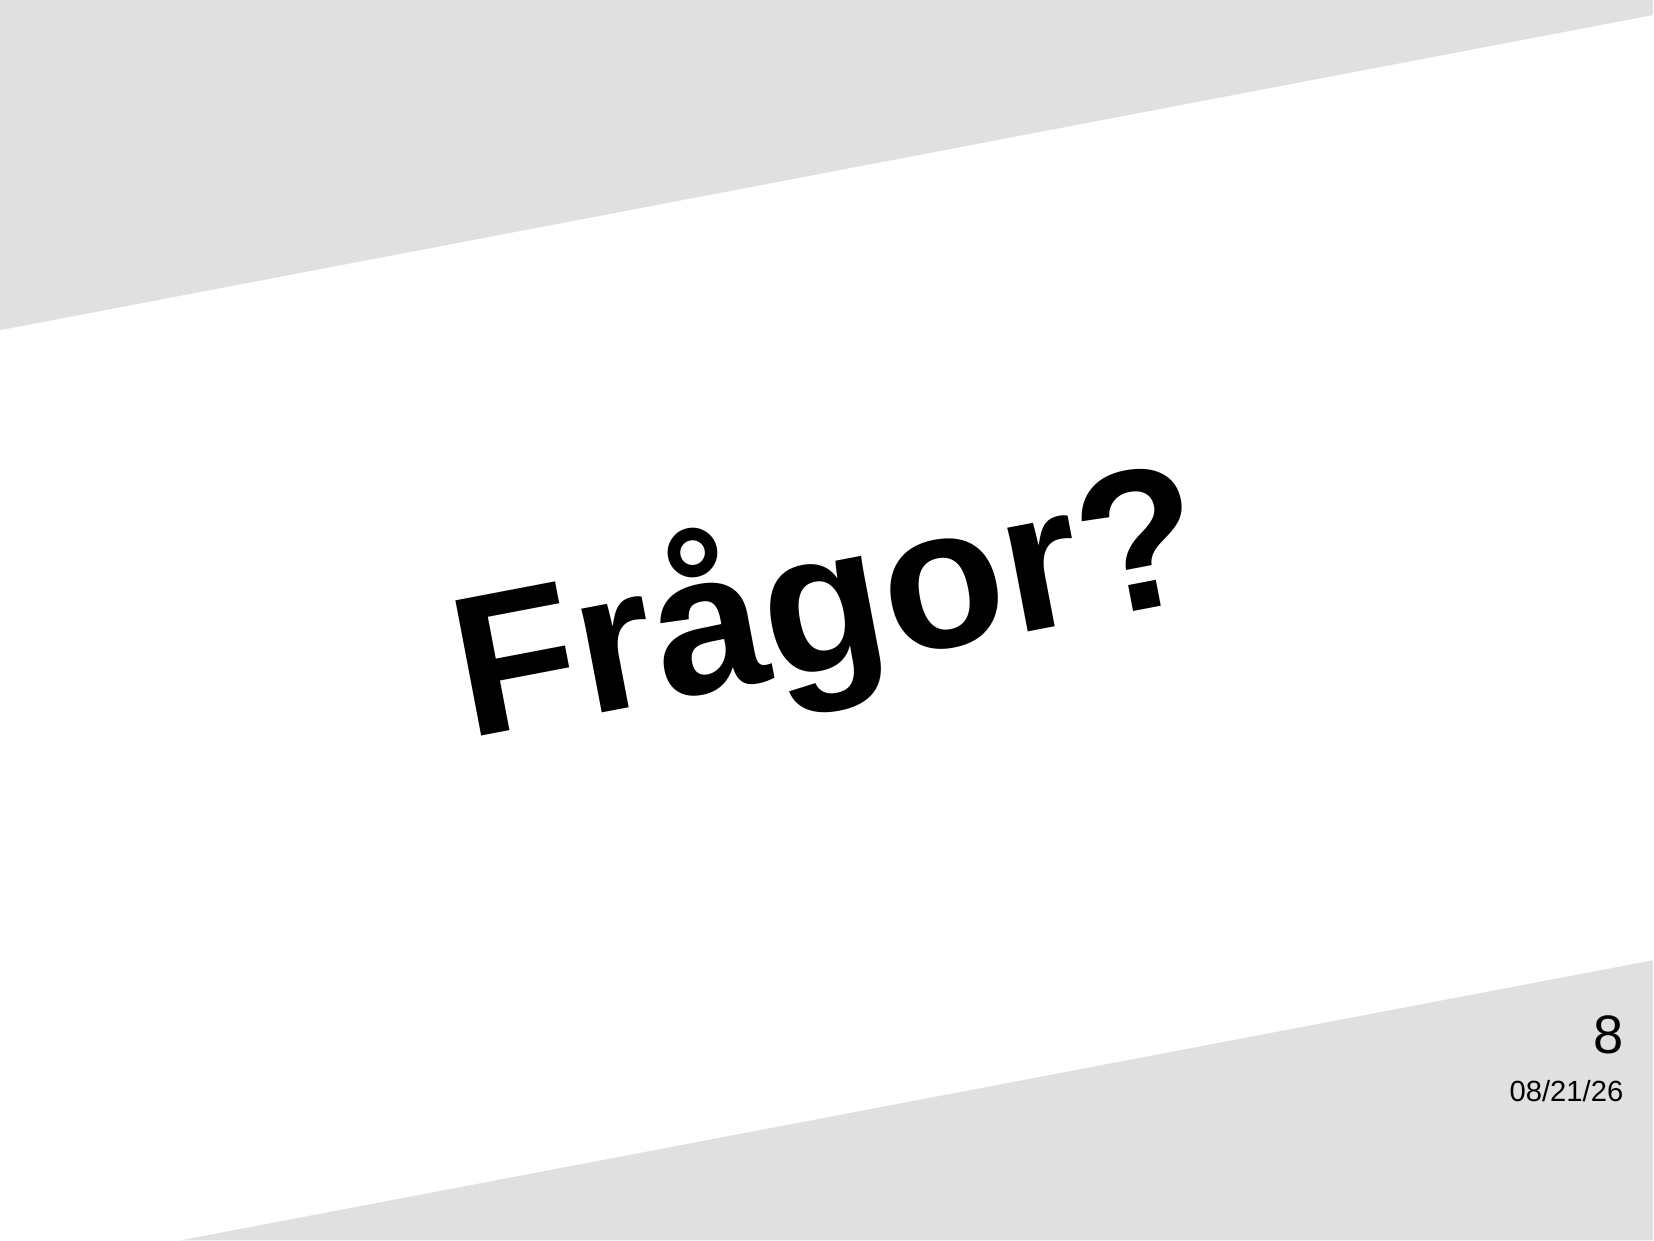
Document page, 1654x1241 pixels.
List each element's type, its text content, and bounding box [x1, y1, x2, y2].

title Frågor? [435, 327, 1653, 781]
